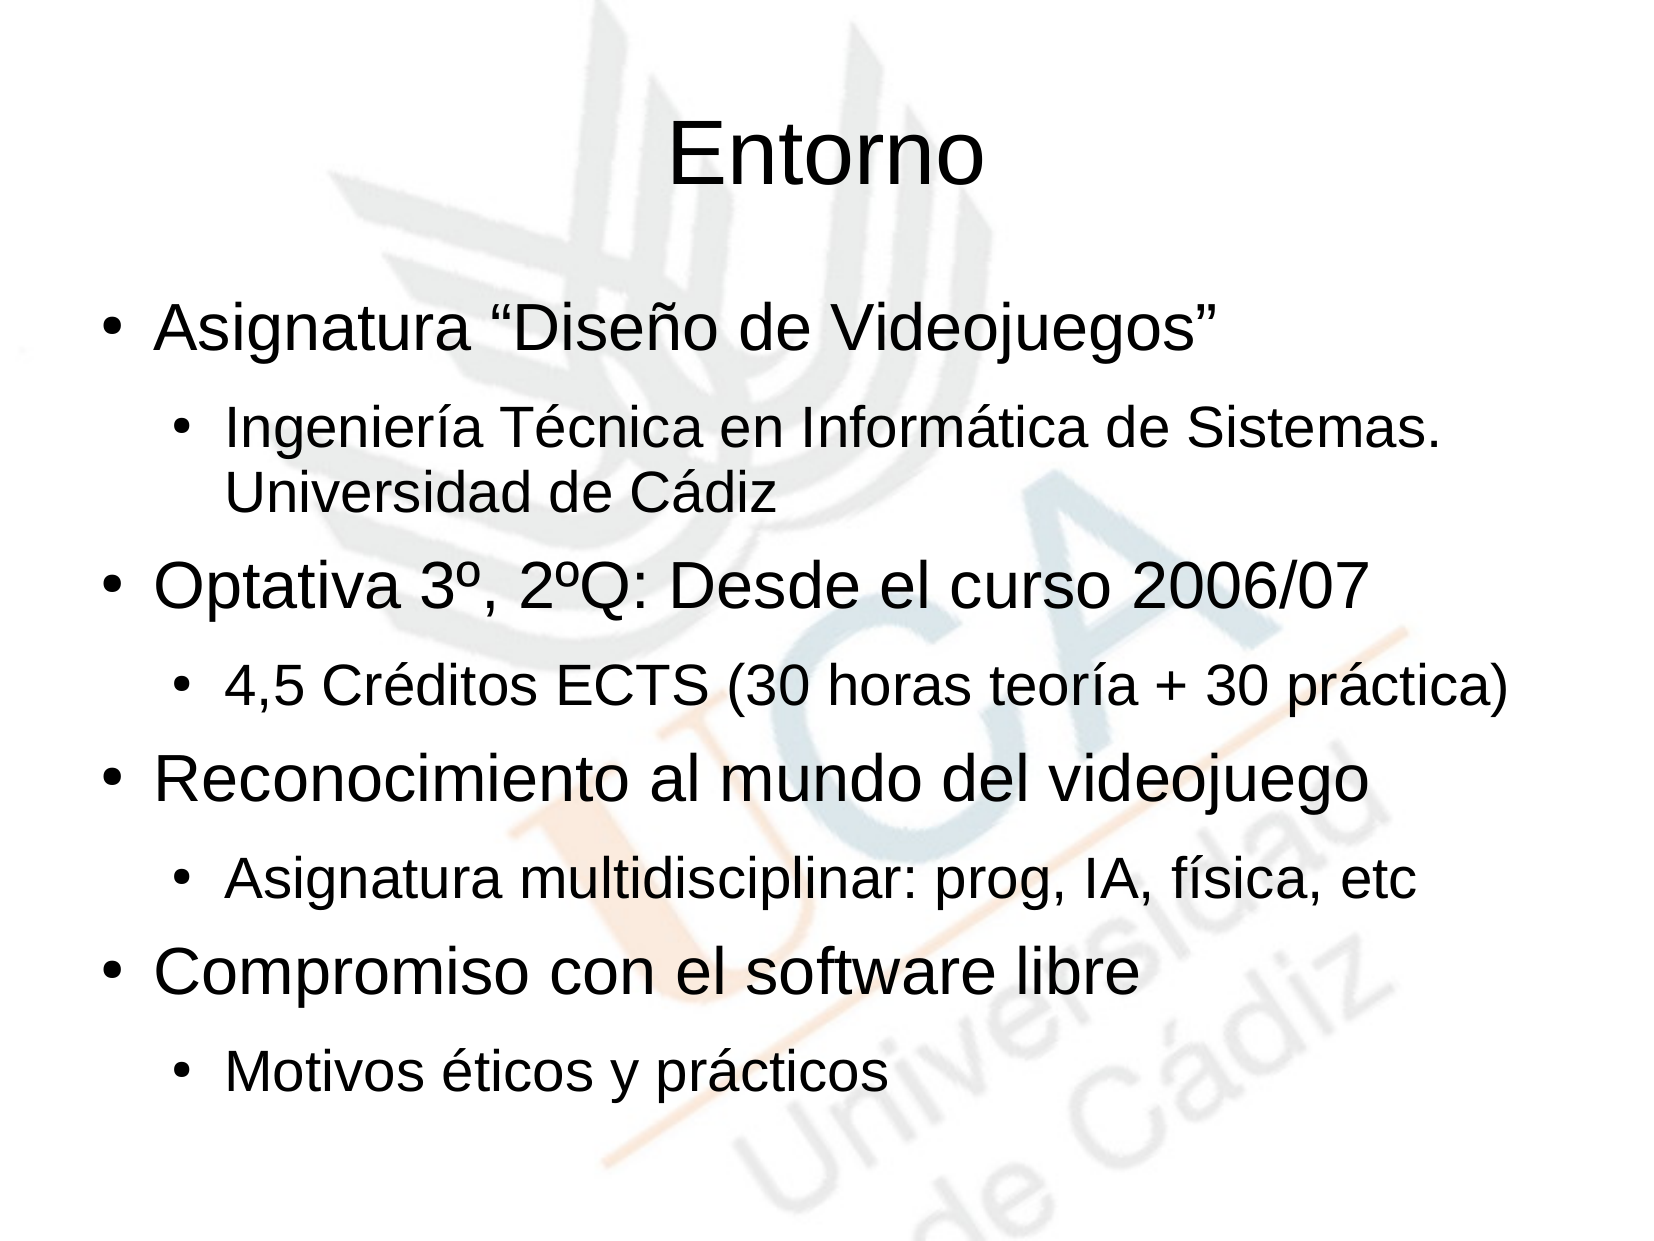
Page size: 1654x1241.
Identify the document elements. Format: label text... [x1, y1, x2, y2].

title Entorno [82, 56, 1571, 250]
picture [0, 0, 1654, 1241]
list Asignatura “Diseño de Videojuegos” Ingeniería Técnica en Informática de Sistemas. Universidad de Cádiz Optativa 3º, 2ºQ: Desde el curso 2006/07 4,5 Créditos ECTS (30 horas teoría + 30 práctica) Reconocimiento al mundo del videojuego Asignatura multidisciplinar: prog, IA, física, etc Compromiso con el software libre Motivos éticos y prácticos [82, 290, 1571, 1104]
